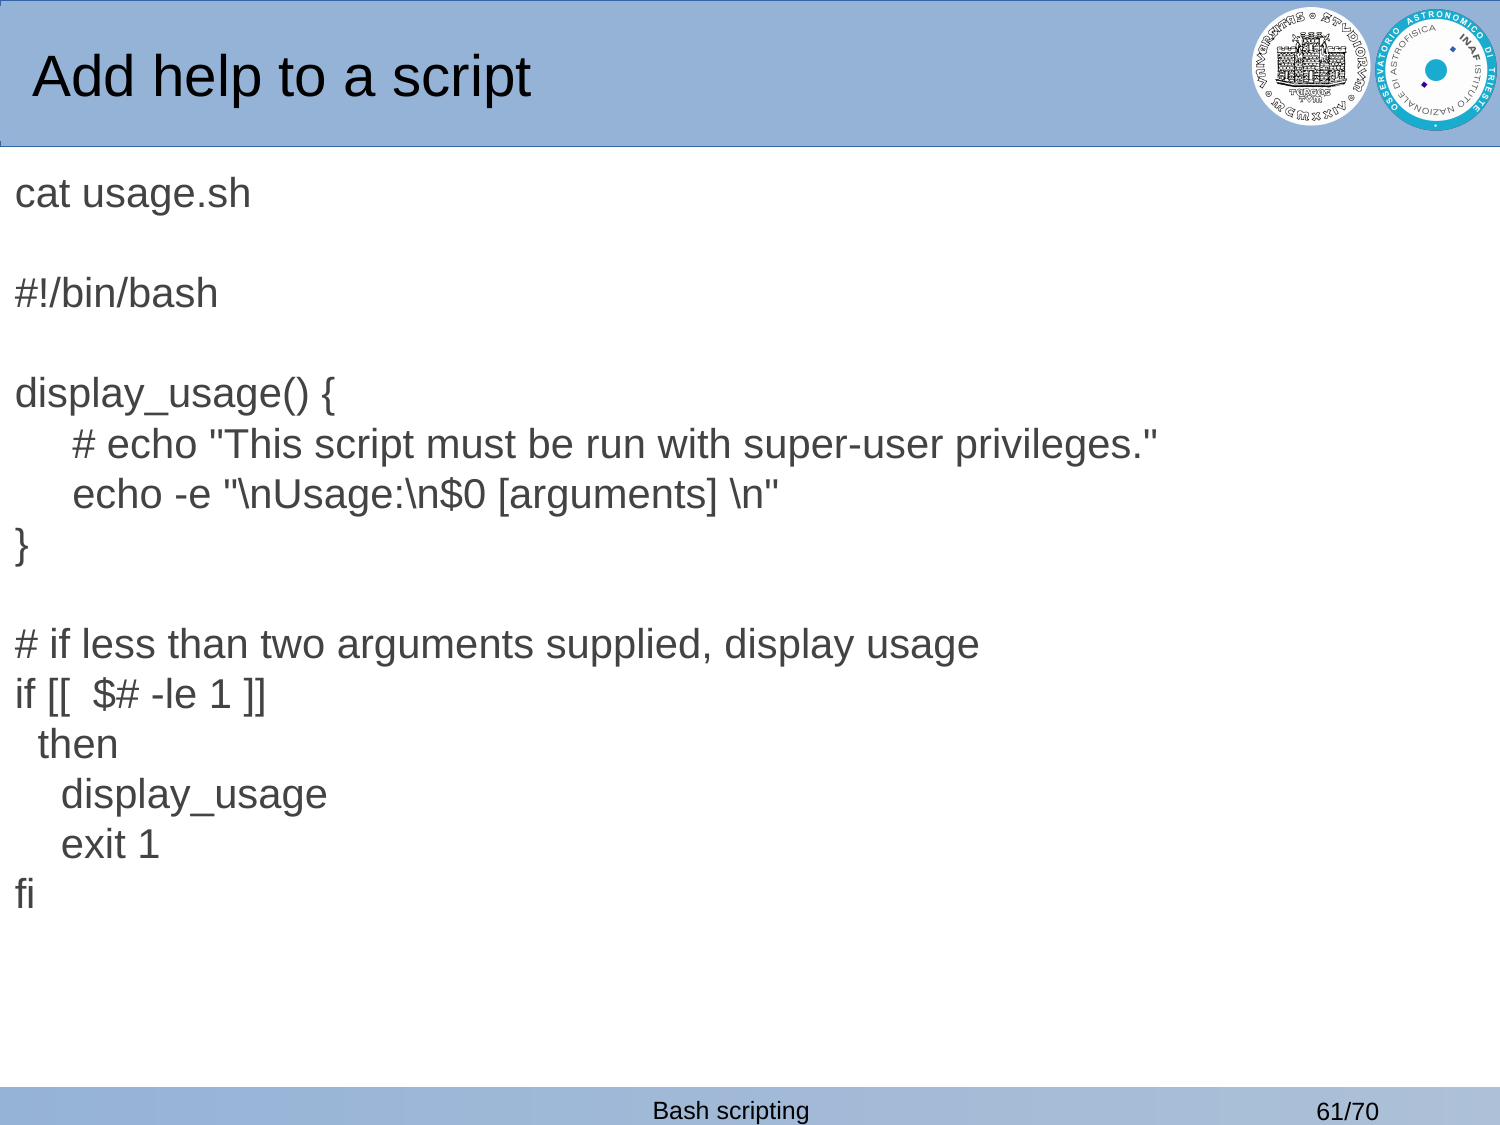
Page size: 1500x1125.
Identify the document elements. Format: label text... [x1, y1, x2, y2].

list cat usage.sh #!/bin/bash display_usage() { # echo "This script must be run with super-user privileges." echo -e "\nUsage:\n$0 [arguments] \n" } # if less than two arguments supplied, display usage if [[ $# -le 1 ]] then display_usage exit 1 fi [0, 158, 1500, 1104]
text_box Add help to a script [0, 5, 1232, 141]
picture [1252, 0, 1500, 156]
